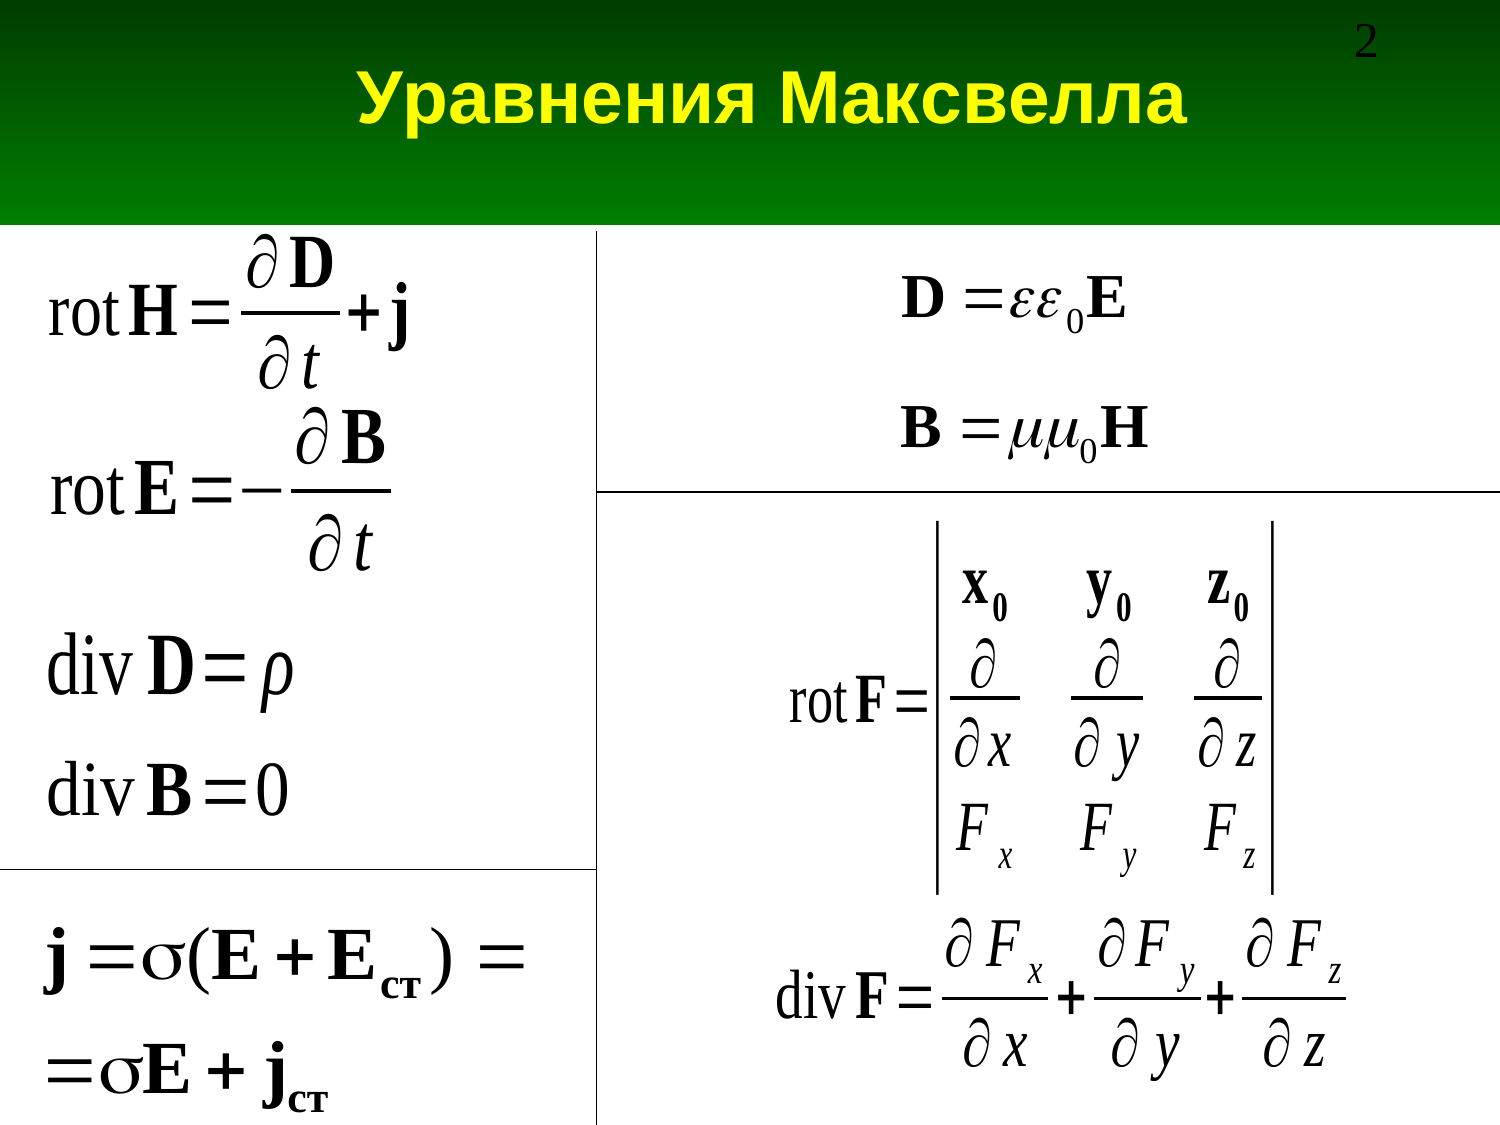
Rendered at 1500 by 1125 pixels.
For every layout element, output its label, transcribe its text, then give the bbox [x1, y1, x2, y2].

chart [891, 255, 1137, 350]
title Уравнения Максвелла [123, 0, 1399, 188]
chart [29, 746, 310, 835]
chart [29, 904, 530, 1125]
chart [28, 220, 428, 587]
chart [29, 616, 312, 717]
chart [773, 515, 1296, 896]
chart [761, 905, 1364, 1083]
chart [891, 385, 1162, 480]
